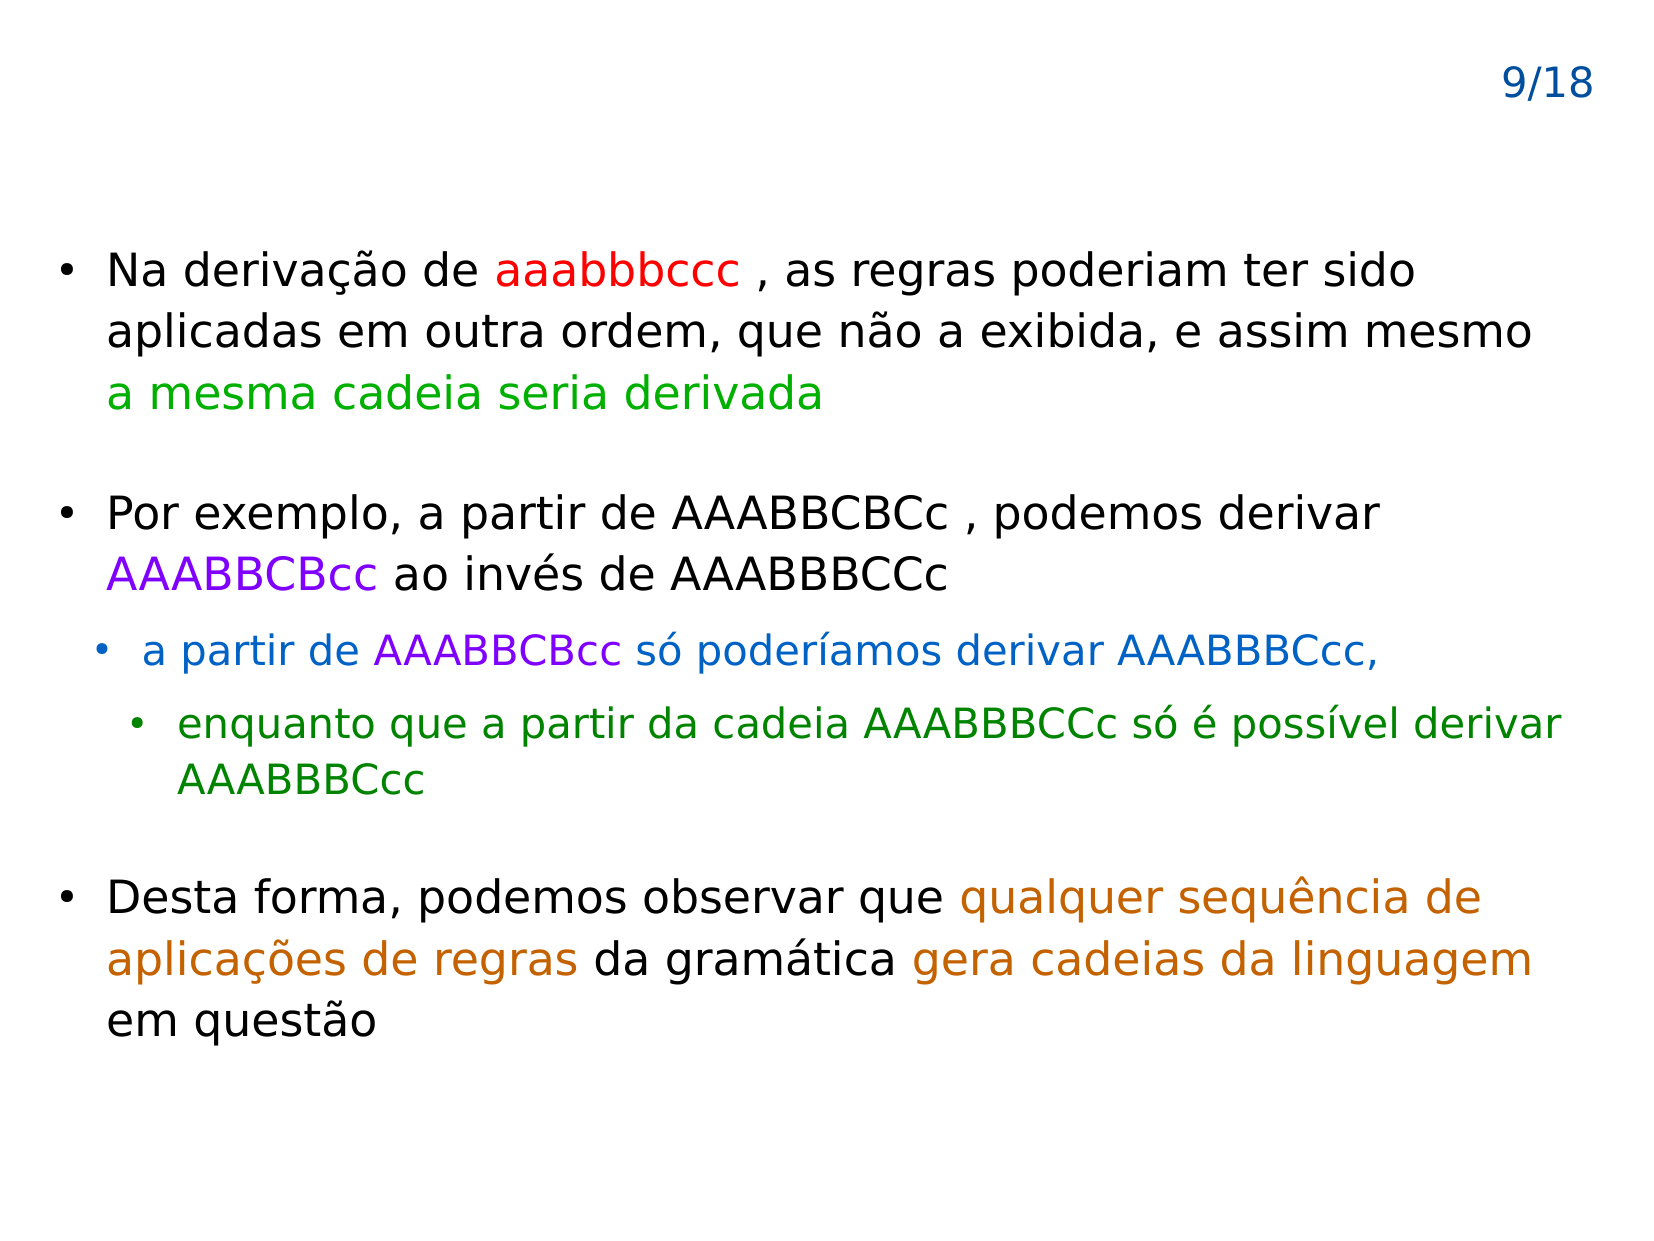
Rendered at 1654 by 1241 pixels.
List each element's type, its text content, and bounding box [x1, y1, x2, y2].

list Na derivação de aaabbbccc , as regras poderiam ter sido aplicadas em outra ordem, que não a exibida, e assim mesmo a mesma cadeia seria derivada Por exemplo, a partir de AAABBCBCc , podemos derivar AAABBCBcc ao invés de AAABBBCCc a partir de AAABBCBcc só poderíamos derivar AAABBBCcc, enquanto que a partir da cadeia AAABBBCCc só é possível derivar AAABBBCcc Desta forma, podemos observar que qualquer sequência de aplicações de regras da gramática gera cadeias da linguagem em questão [59, 236, 1595, 1211]
